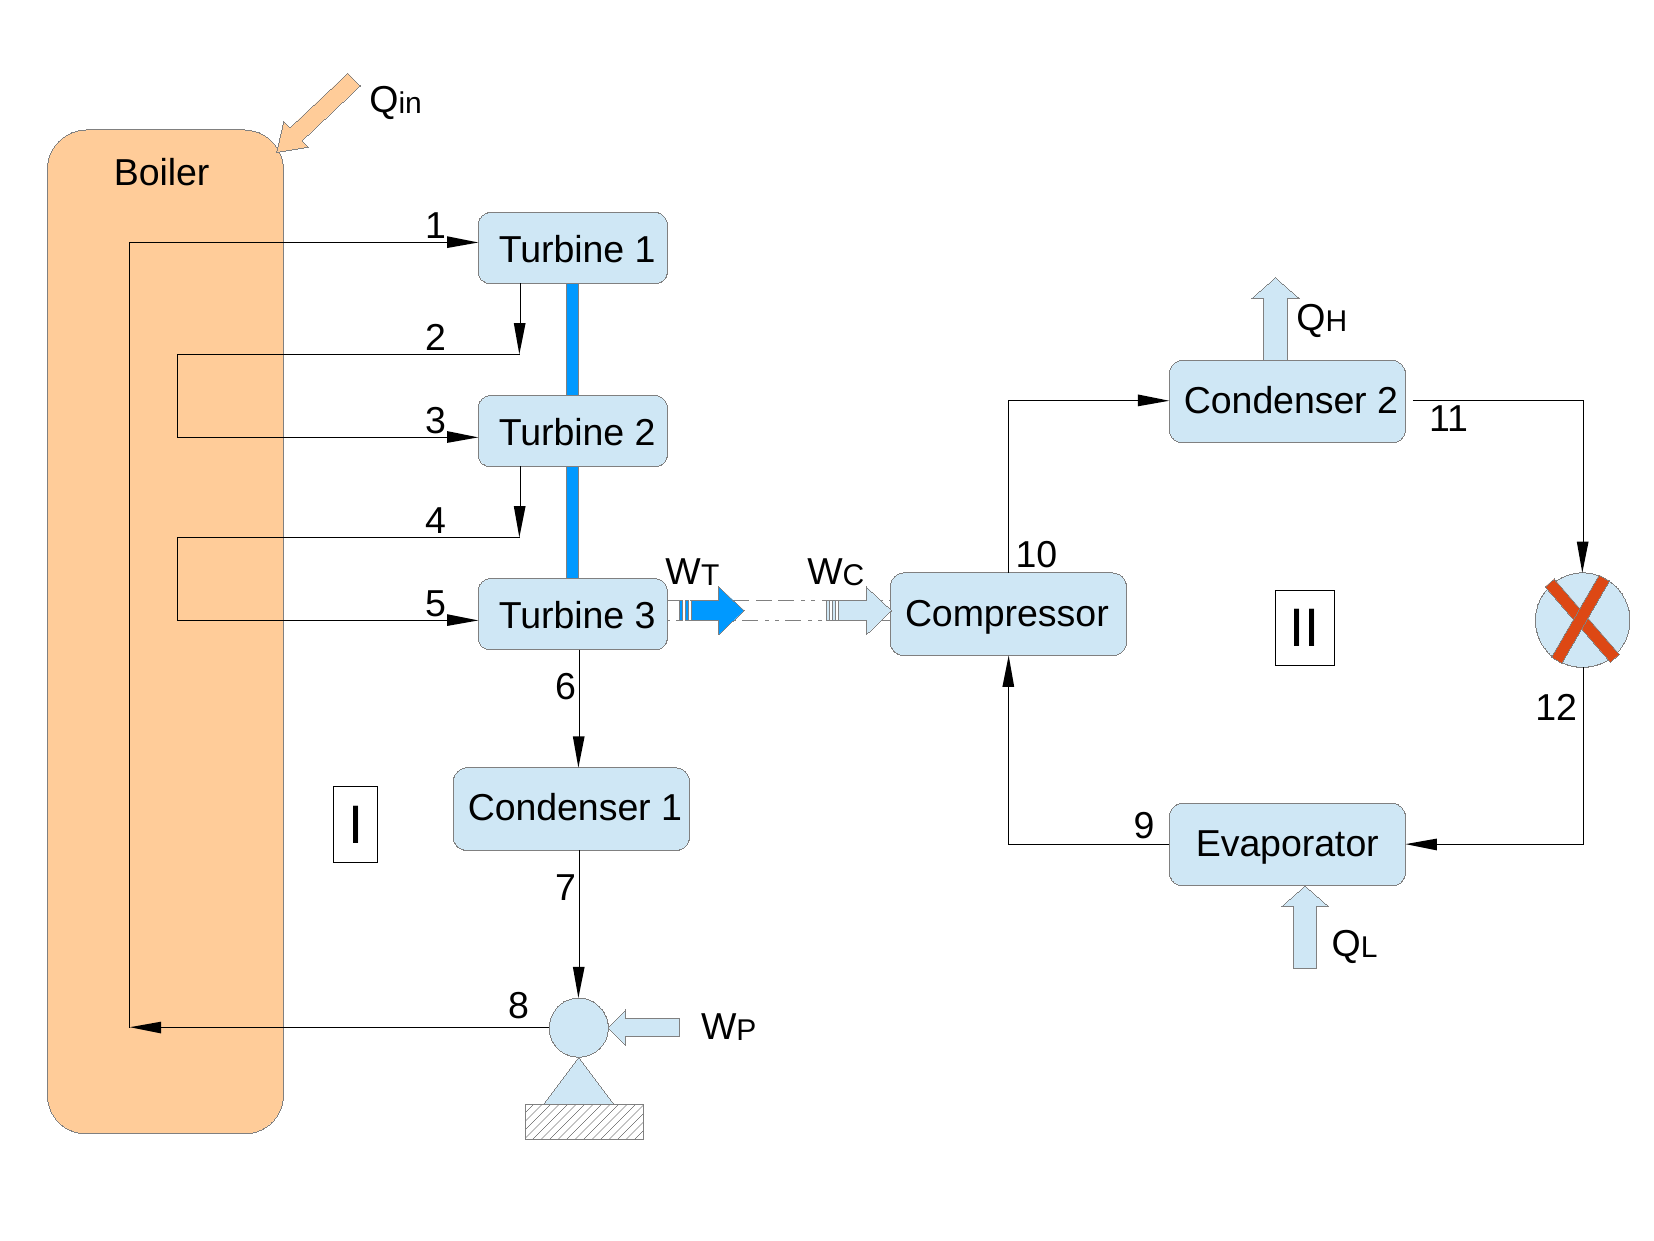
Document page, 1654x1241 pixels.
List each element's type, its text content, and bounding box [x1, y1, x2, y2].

text_box I [333, 786, 378, 863]
text_box Turbine 3 [484, 586, 671, 644]
text_box Condenser 1 [453, 779, 697, 837]
text_box Condenser 2 [1169, 371, 1413, 429]
text_box [178, 355, 284, 437]
text_box 6 [540, 657, 591, 715]
text_box Qin [354, 70, 438, 134]
text_box 10 [1000, 525, 1073, 583]
text_box [1169, 429, 1406, 443]
text_box [671, 586, 892, 635]
text_box [130, 243, 284, 1027]
text_box 1 [410, 197, 461, 254]
text_box 12 [1520, 679, 1592, 736]
text_box Compressor [890, 584, 1124, 642]
text_box Evaporator [1181, 814, 1394, 872]
text_box [525, 998, 680, 1140]
text_box [47, 73, 354, 1134]
text_box 8 [493, 976, 544, 1034]
text_box WP [686, 998, 772, 1061]
text_box [890, 572, 1127, 656]
text_box 5 [410, 575, 461, 632]
text_box WC [792, 543, 880, 607]
text_box 3 [410, 392, 461, 449]
text_box 9 [1118, 797, 1170, 855]
text_box [1535, 572, 1630, 668]
text_box 2 [410, 309, 461, 367]
text_box [1169, 803, 1406, 969]
text_box WT [650, 543, 735, 607]
text_box 4 [410, 492, 461, 550]
text_box [478, 212, 667, 650]
text_box 7 [540, 858, 591, 916]
text_box Turbine 2 [484, 403, 671, 461]
text_box [178, 538, 284, 620]
text_box QL [1316, 915, 1393, 979]
text_box [453, 767, 690, 779]
text_box [453, 837, 690, 851]
text_box Turbine 1 [484, 220, 671, 278]
text_box 11 [1414, 389, 1486, 447]
text_box QH [1281, 289, 1363, 353]
text_box Boiler [99, 143, 225, 201]
text_box II [1275, 590, 1335, 666]
text_box [1169, 277, 1406, 371]
